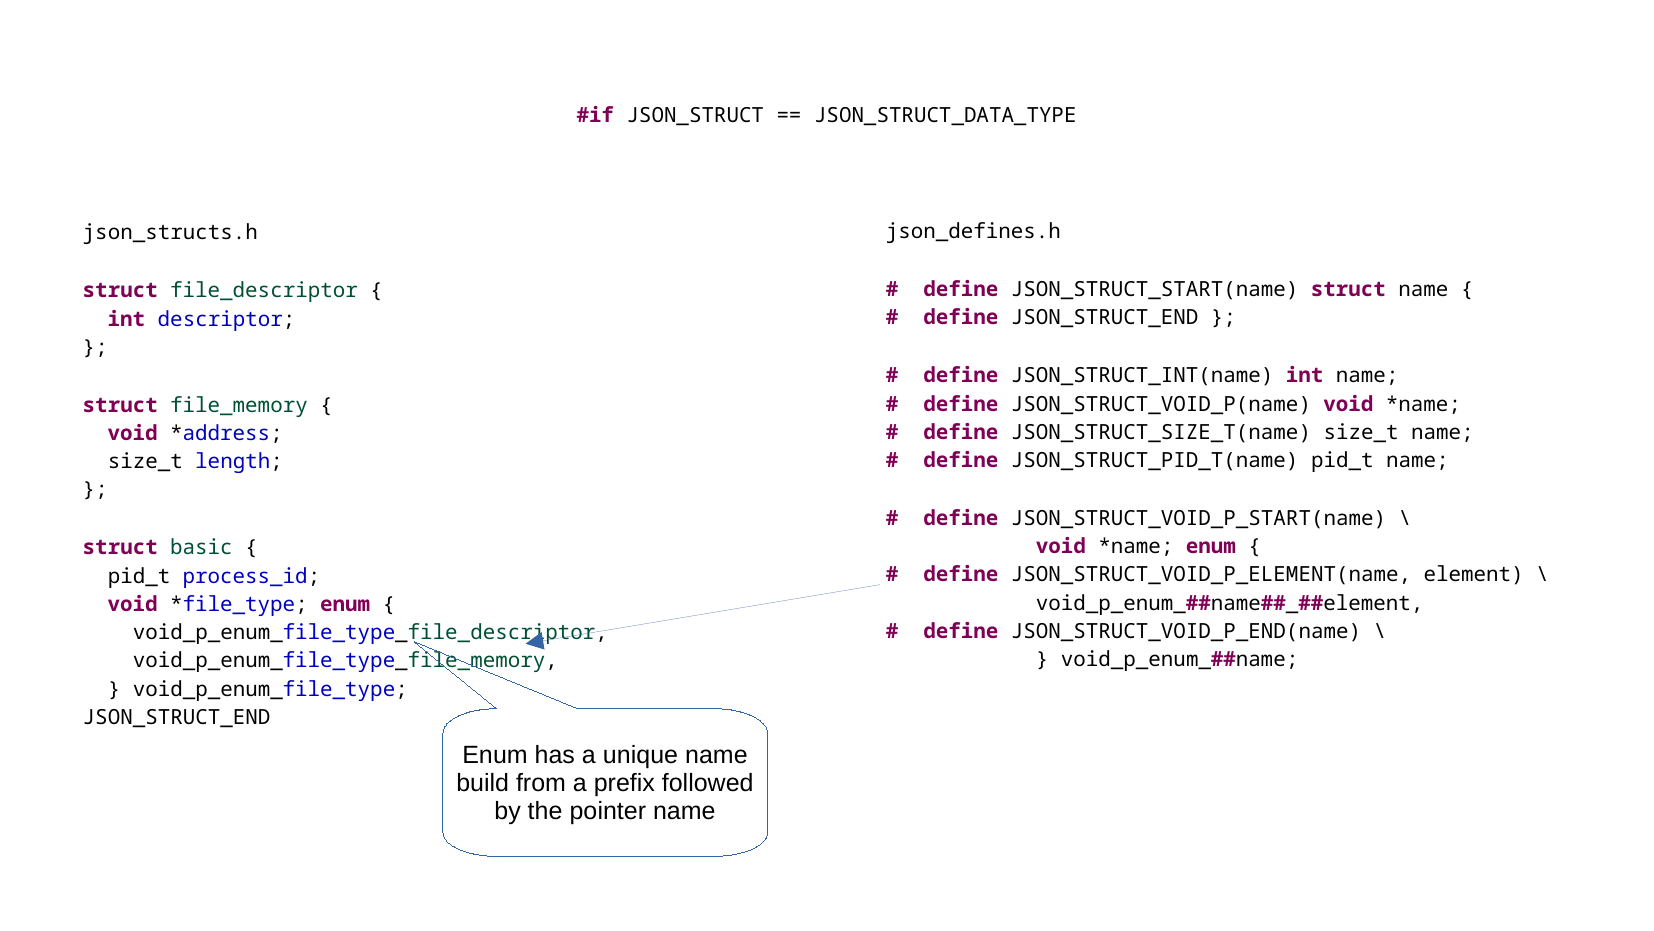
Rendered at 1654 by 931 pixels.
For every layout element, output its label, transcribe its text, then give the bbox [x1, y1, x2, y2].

title #if JSON_STRUCT == JSON_STRUCT_DATA_TYPE [82, 37, 1571, 193]
list json_structs.h struct file_descriptor { int descriptor; }; struct file_memory { void *address; size_t length; }; struct basic { pid_t process_id; void *file_type; enum { void_p_enum_file_type_file_descriptor, void_p_enum_file_type_file_memory, } void_p_enum_file_type; JSON_STRUCT_END [82, 217, 827, 758]
list json_defines.h # define JSON_STRUCT_START(name) struct name { # define JSON_STRUCT_END }; # define JSON_STRUCT_INT(name) int name; # define JSON_STRUCT_VOID_P(name) void *name; # define JSON_STRUCT_SIZE_T(name) size_t name; # define JSON_STRUCT_PID_T(name) pid_t name; # define JSON_STRUCT_VOID_P_START(name) \ void *name; enum { # define JSON_STRUCT_VOID_P_ELEMENT(name, element) \ void_p_enum_##name##_##element, # define JSON_STRUCT_VOID_P_END(name) \ } void_p_enum_##name; [885, 216, 1571, 756]
text_box Enum has a unique name build from a prefix followed by the pointer name [414, 641, 768, 857]
